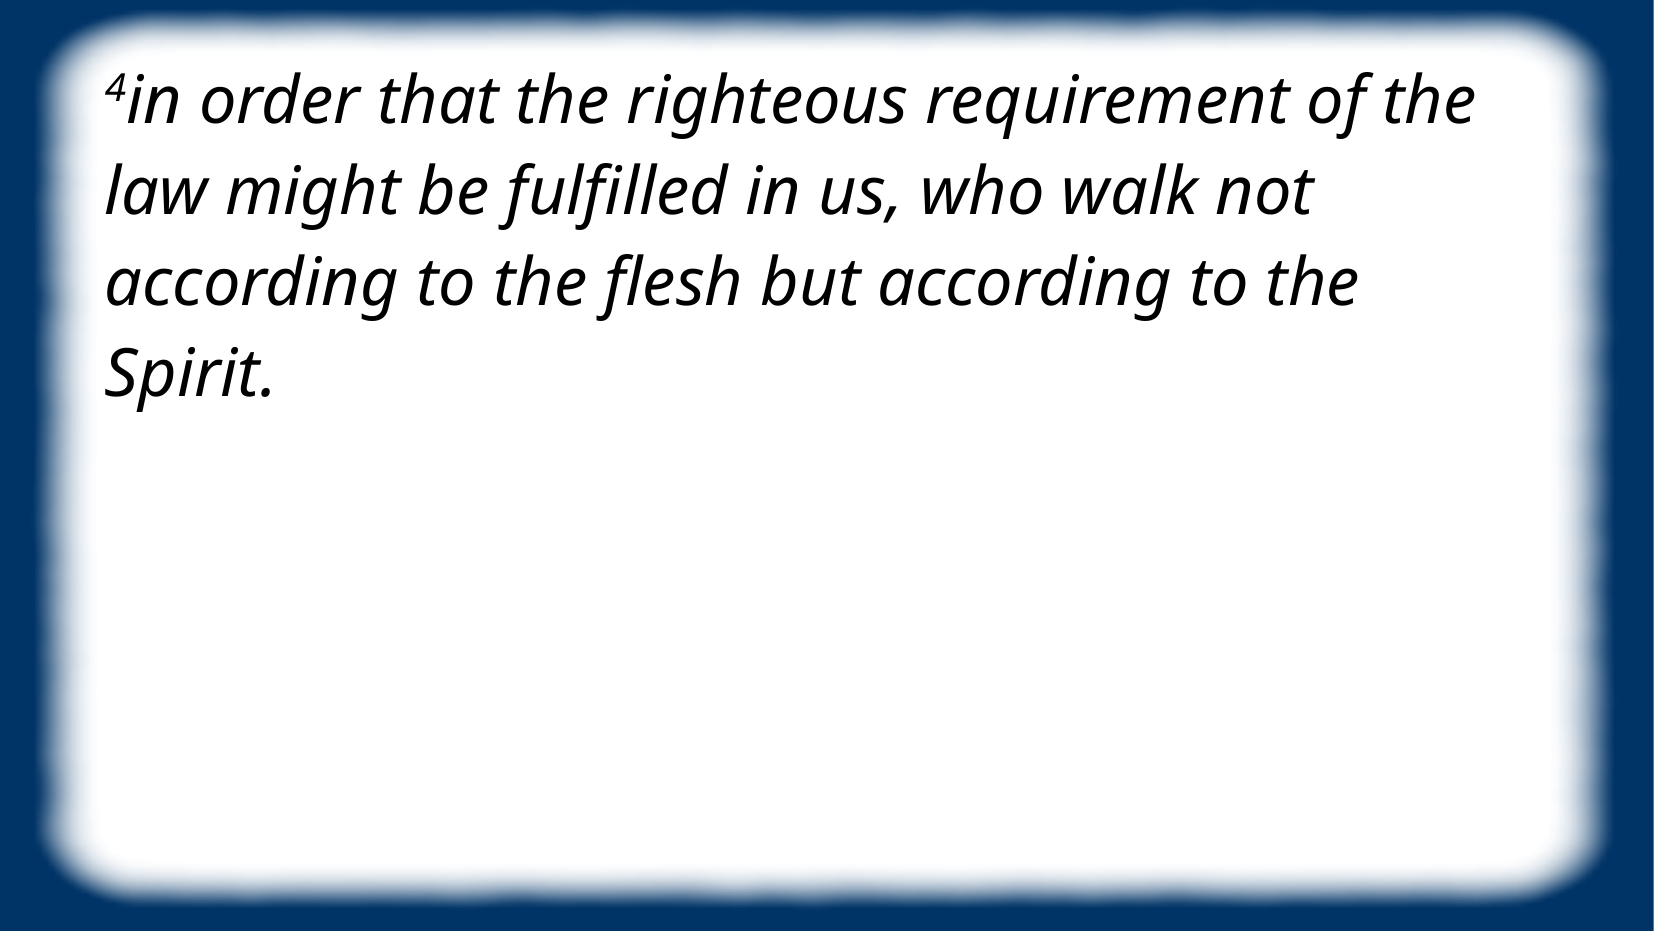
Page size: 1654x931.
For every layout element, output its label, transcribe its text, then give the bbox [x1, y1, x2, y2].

text_box 4in order that the righteous requirement of the law might be fulfilled in us, who walk not according to the flesh but according to the Spirit. [90, 45, 1561, 415]
picture [0, 0, 1654, 931]
